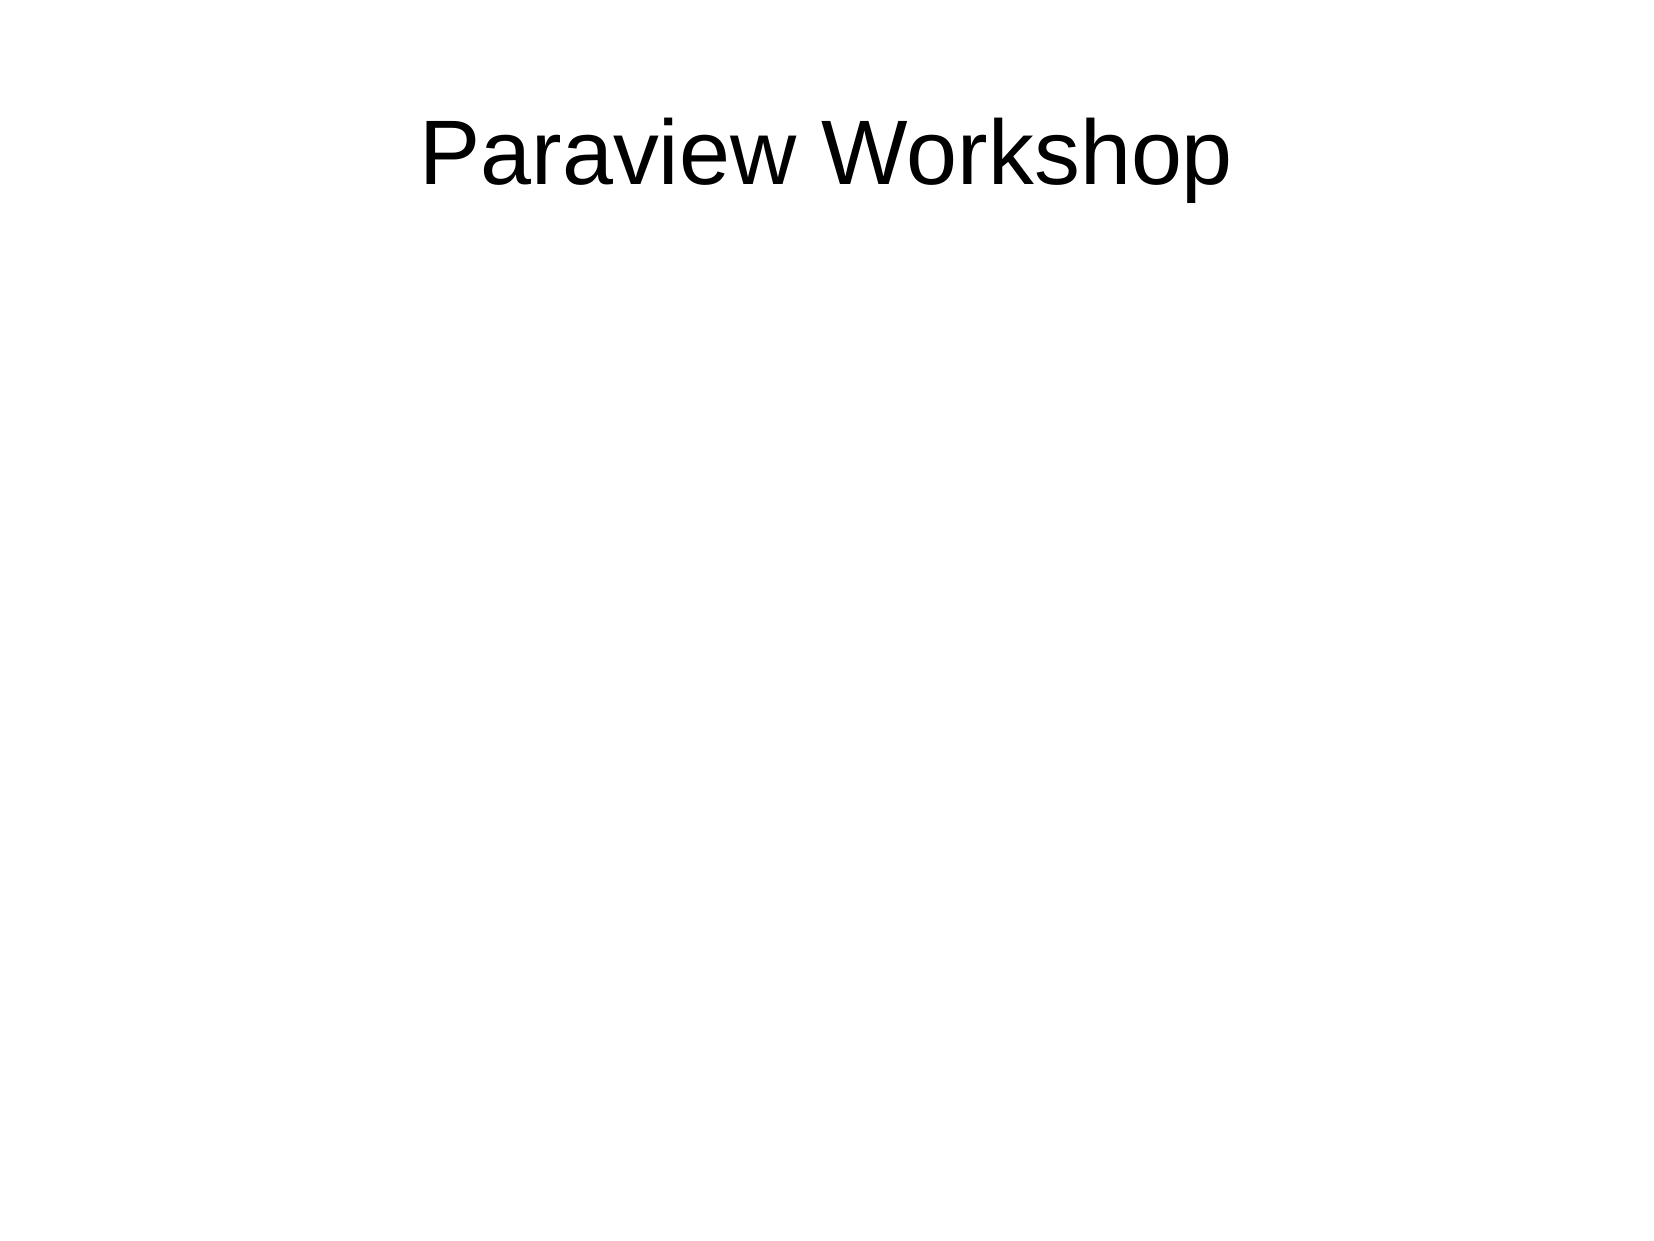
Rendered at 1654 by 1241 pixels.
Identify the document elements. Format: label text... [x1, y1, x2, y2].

title Paraview Workshop [82, 49, 1571, 257]
